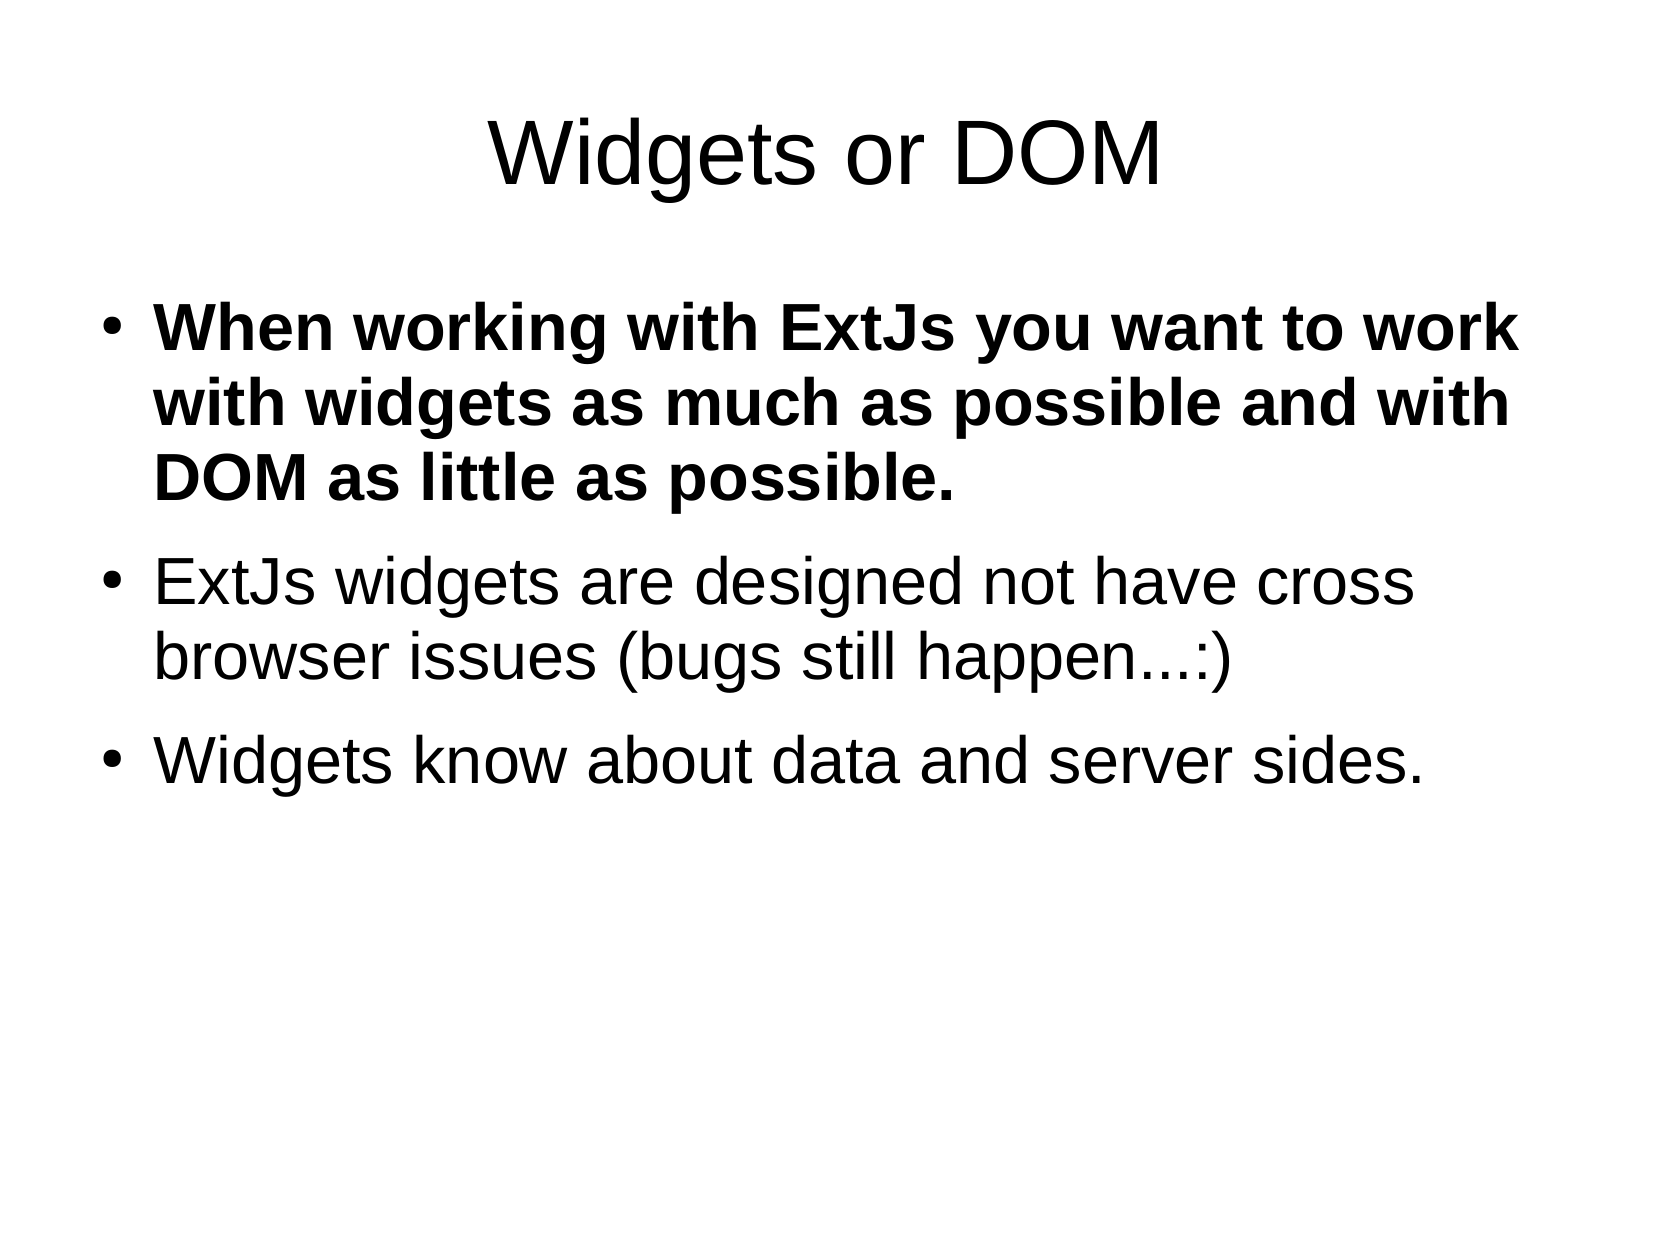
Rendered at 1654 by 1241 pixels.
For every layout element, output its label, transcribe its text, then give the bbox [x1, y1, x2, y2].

list When working with ExtJs you want to work with widgets as much as possible and with DOM as little as possible. ExtJs widgets are designed not have cross browser issues (bugs still happen...:) Widgets know about data and server sides. [82, 290, 1538, 1010]
title Widgets or DOM [82, 49, 1571, 257]
